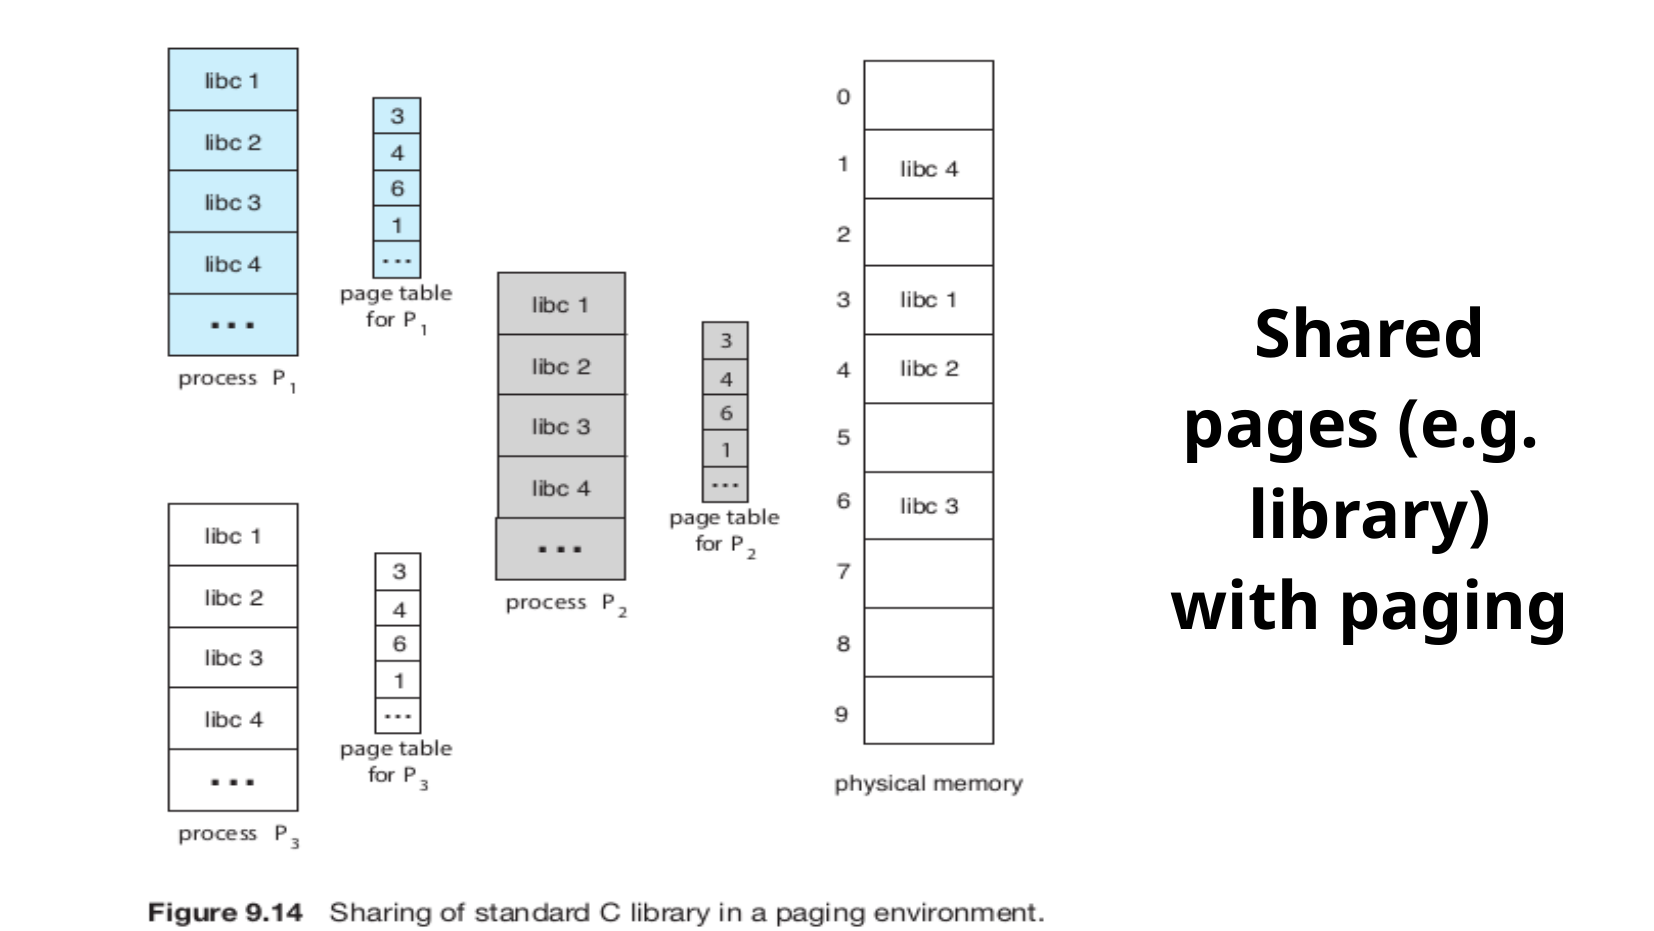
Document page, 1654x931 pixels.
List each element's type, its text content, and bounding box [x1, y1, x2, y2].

title Shared pages (e.g. library) with paging [1169, 37, 1571, 898]
picture [23, 11, 1134, 931]
